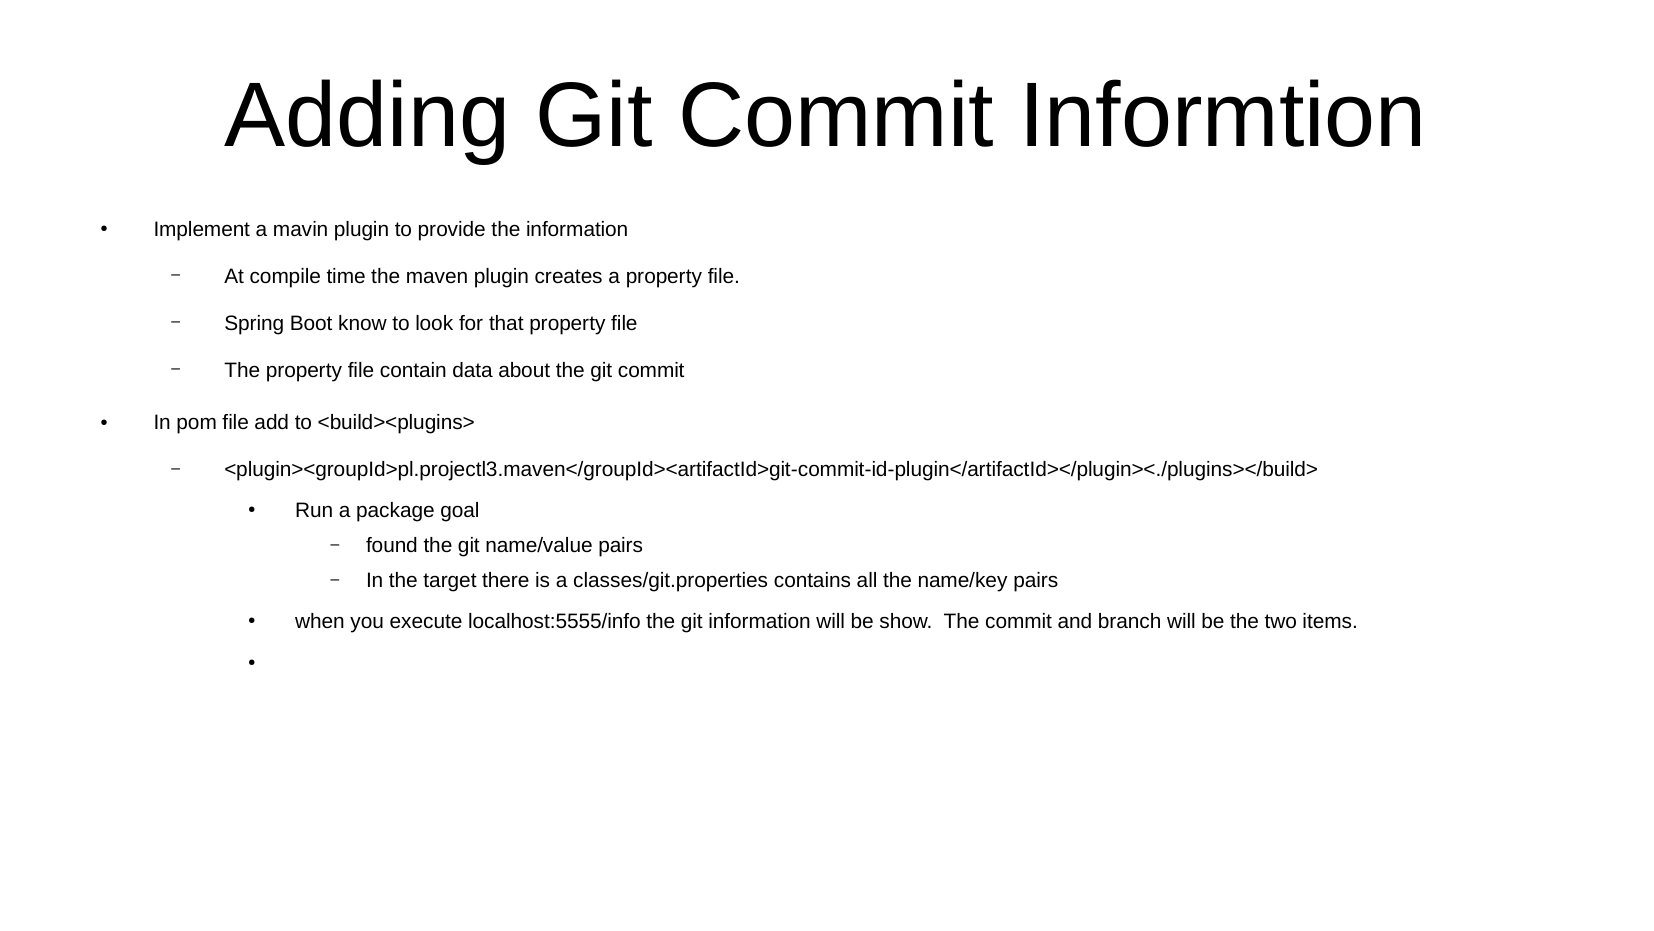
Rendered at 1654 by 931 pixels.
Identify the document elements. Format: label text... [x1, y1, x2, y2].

list Implement a mavin plugin to provide the information At compile time the maven plugin creates a property file. Spring Boot know to look for that property file The property file contain data about the git commit In pom file add to <build><plugins> <plugin><groupId>pl.projectl3.maven</groupId><artifactId>git-commit-id-plugin</artifactId></plugin><./plugins></build> Run a package goal found the git name/value pairs In the target there is a classes/git.properties contains all the name/key pairs when you execute localhost:5555/info the git information will be show. The commit and branch will be the two items. [82, 217, 1621, 916]
title Adding Git Commit Informtion [82, 37, 1571, 193]
